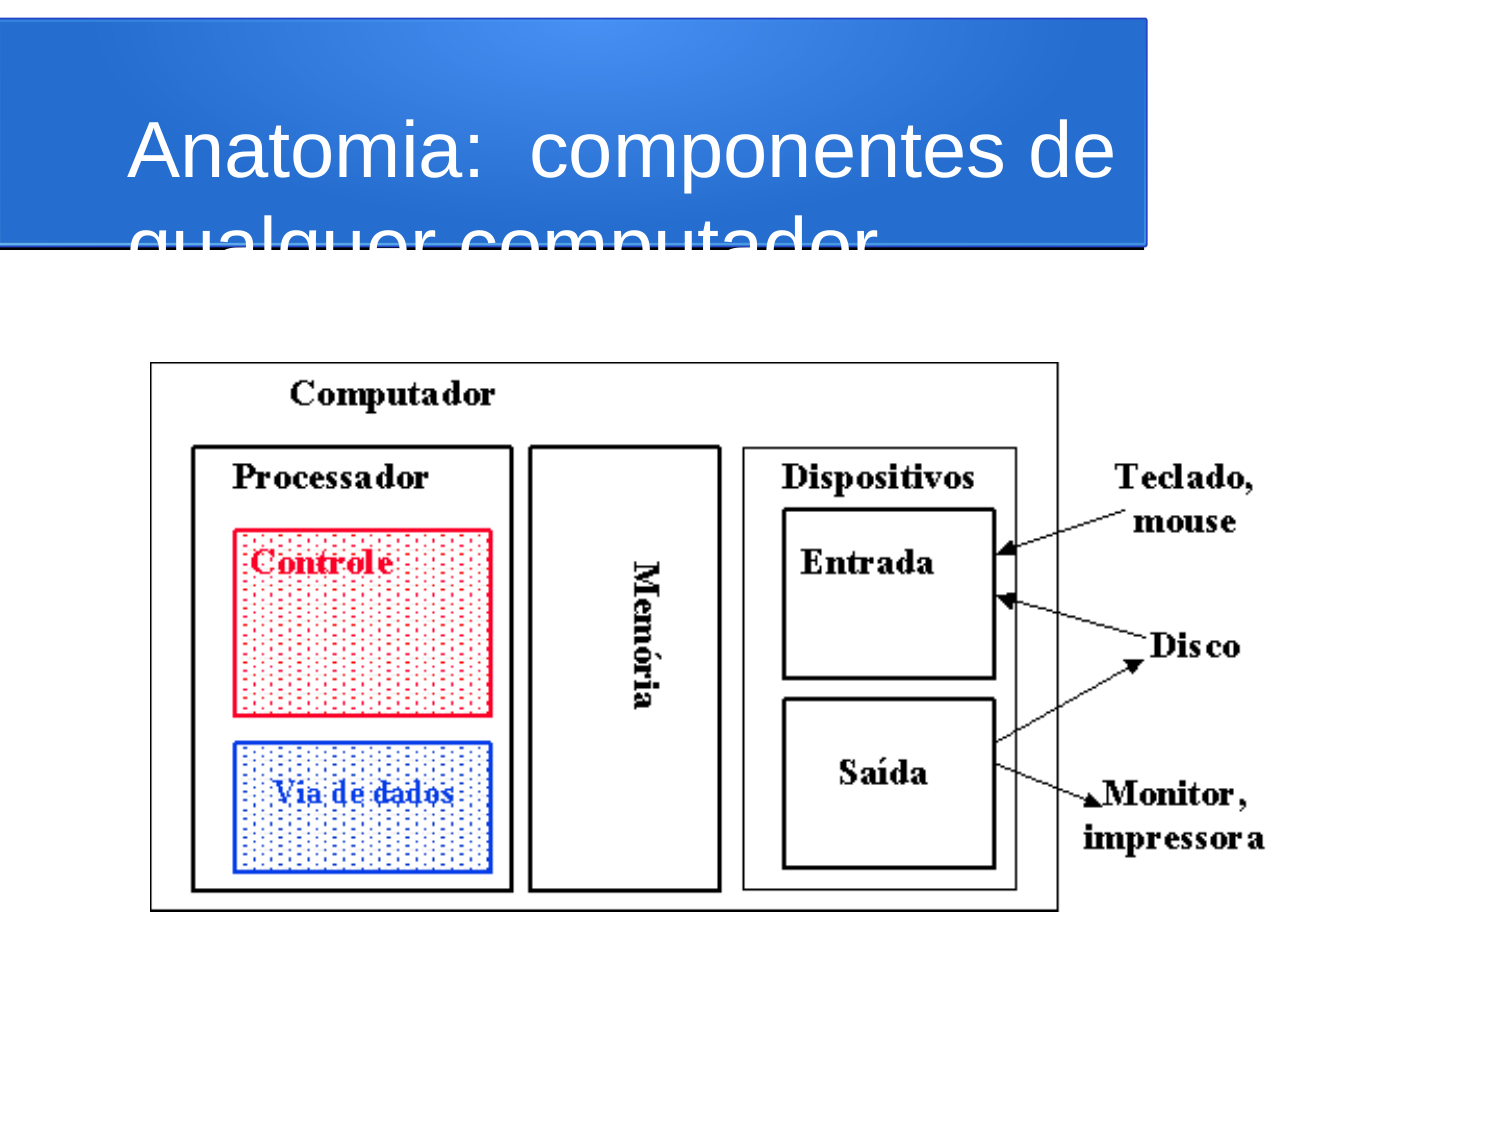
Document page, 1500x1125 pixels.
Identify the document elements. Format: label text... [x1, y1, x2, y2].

picture [150, 362, 1311, 912]
title Anatomia: componentes de qualquer computador [112, 99, 1388, 288]
